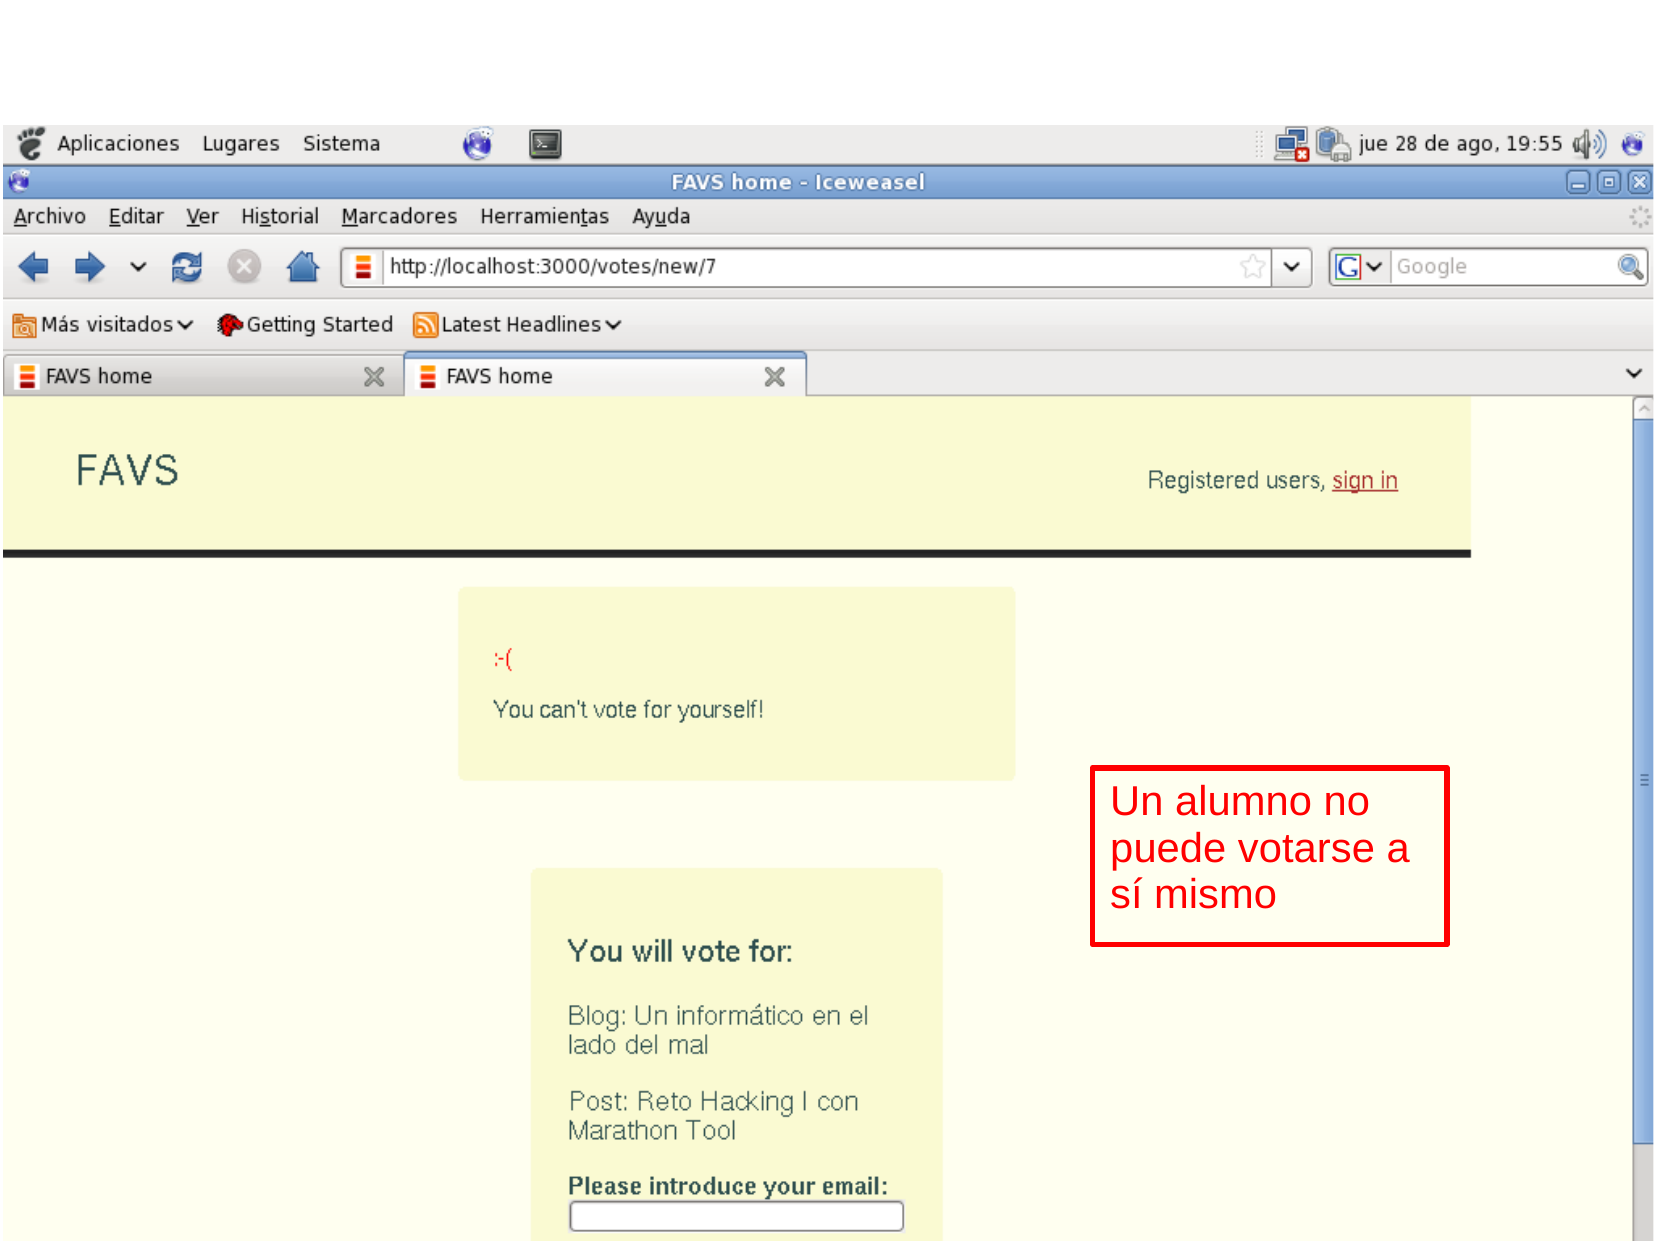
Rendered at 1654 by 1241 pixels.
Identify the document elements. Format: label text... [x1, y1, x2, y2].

text_box Un alumno no puede votarse a sí mismo [1092, 767, 1447, 945]
picture [3, 125, 1654, 1241]
